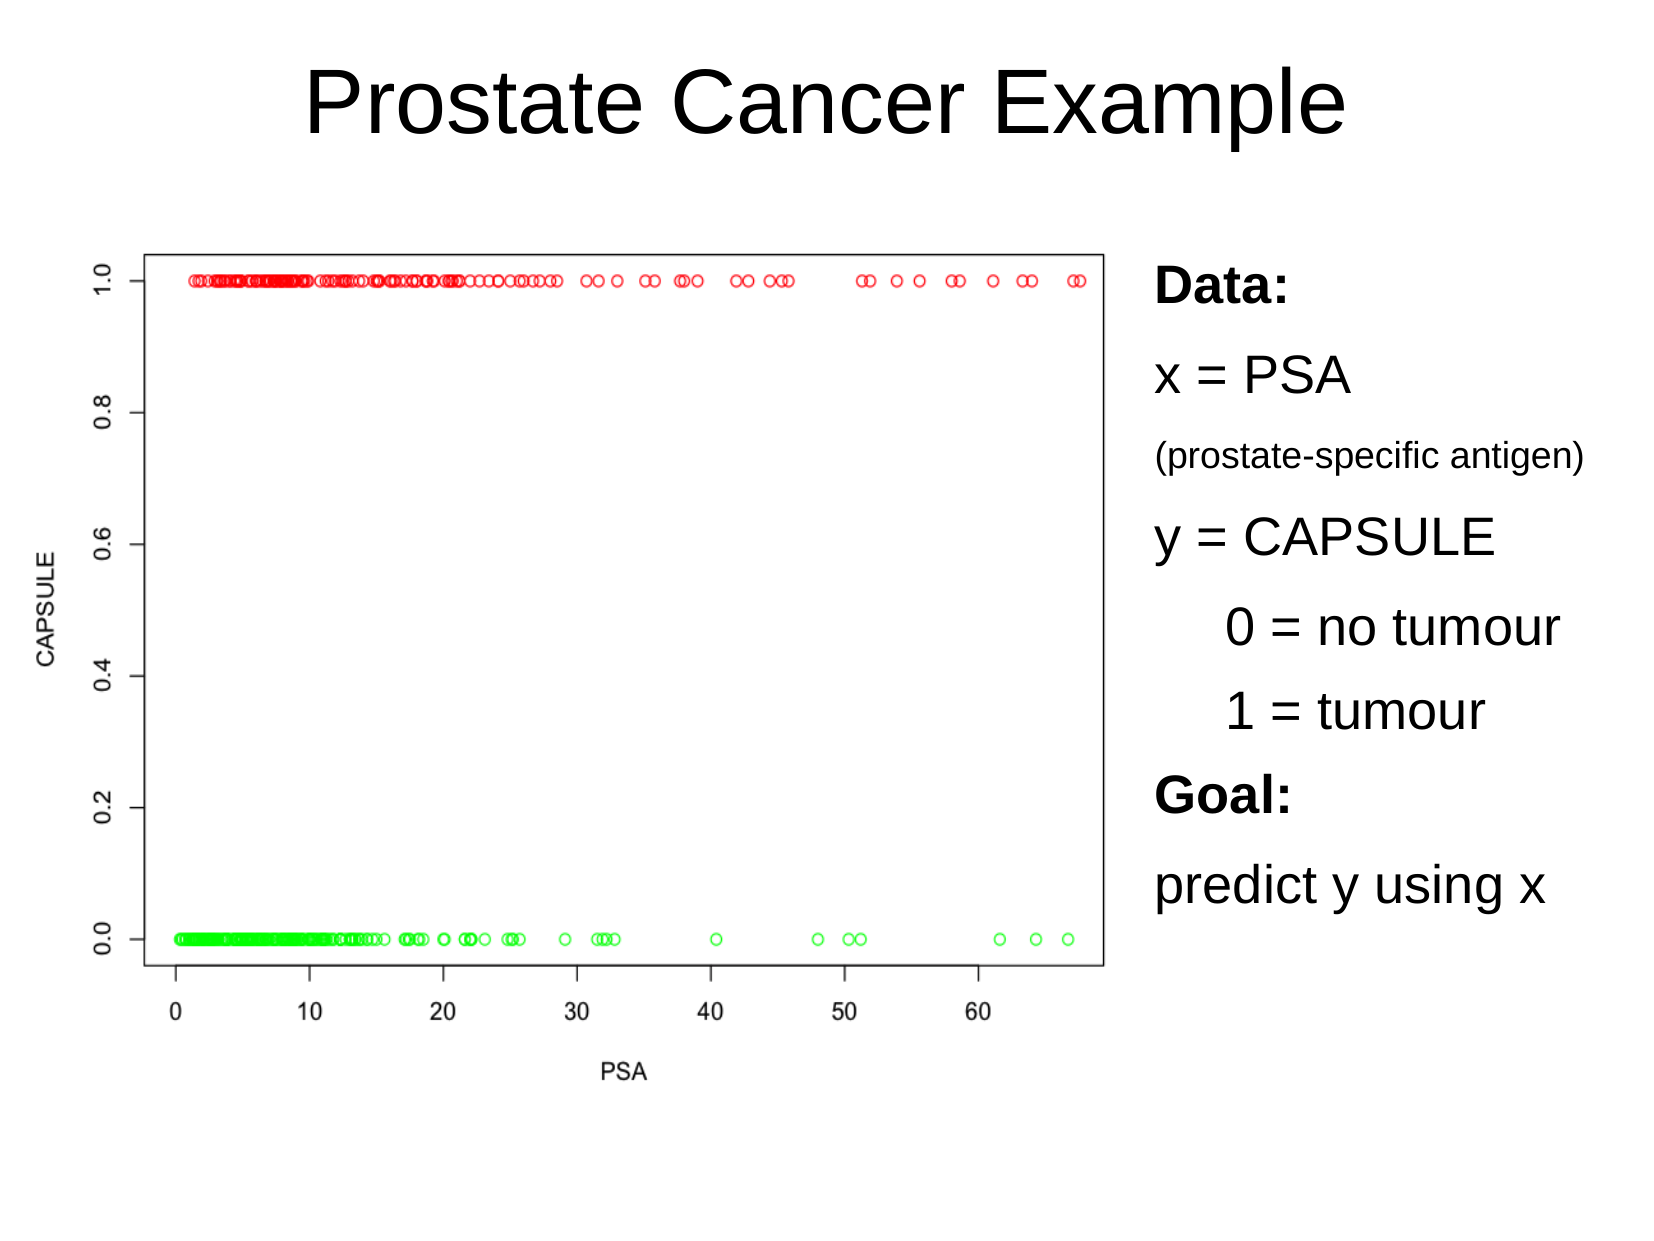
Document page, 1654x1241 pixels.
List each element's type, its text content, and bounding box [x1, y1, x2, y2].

list Data: x = PSA (prostate-specific antigen) y = CAPSULE 0 = no tumour 1 = tumour Goal: predict y using x [1126, 255, 1591, 1074]
picture [30, 239, 1126, 1087]
title Prostate Cancer Example [82, 49, 1571, 255]
